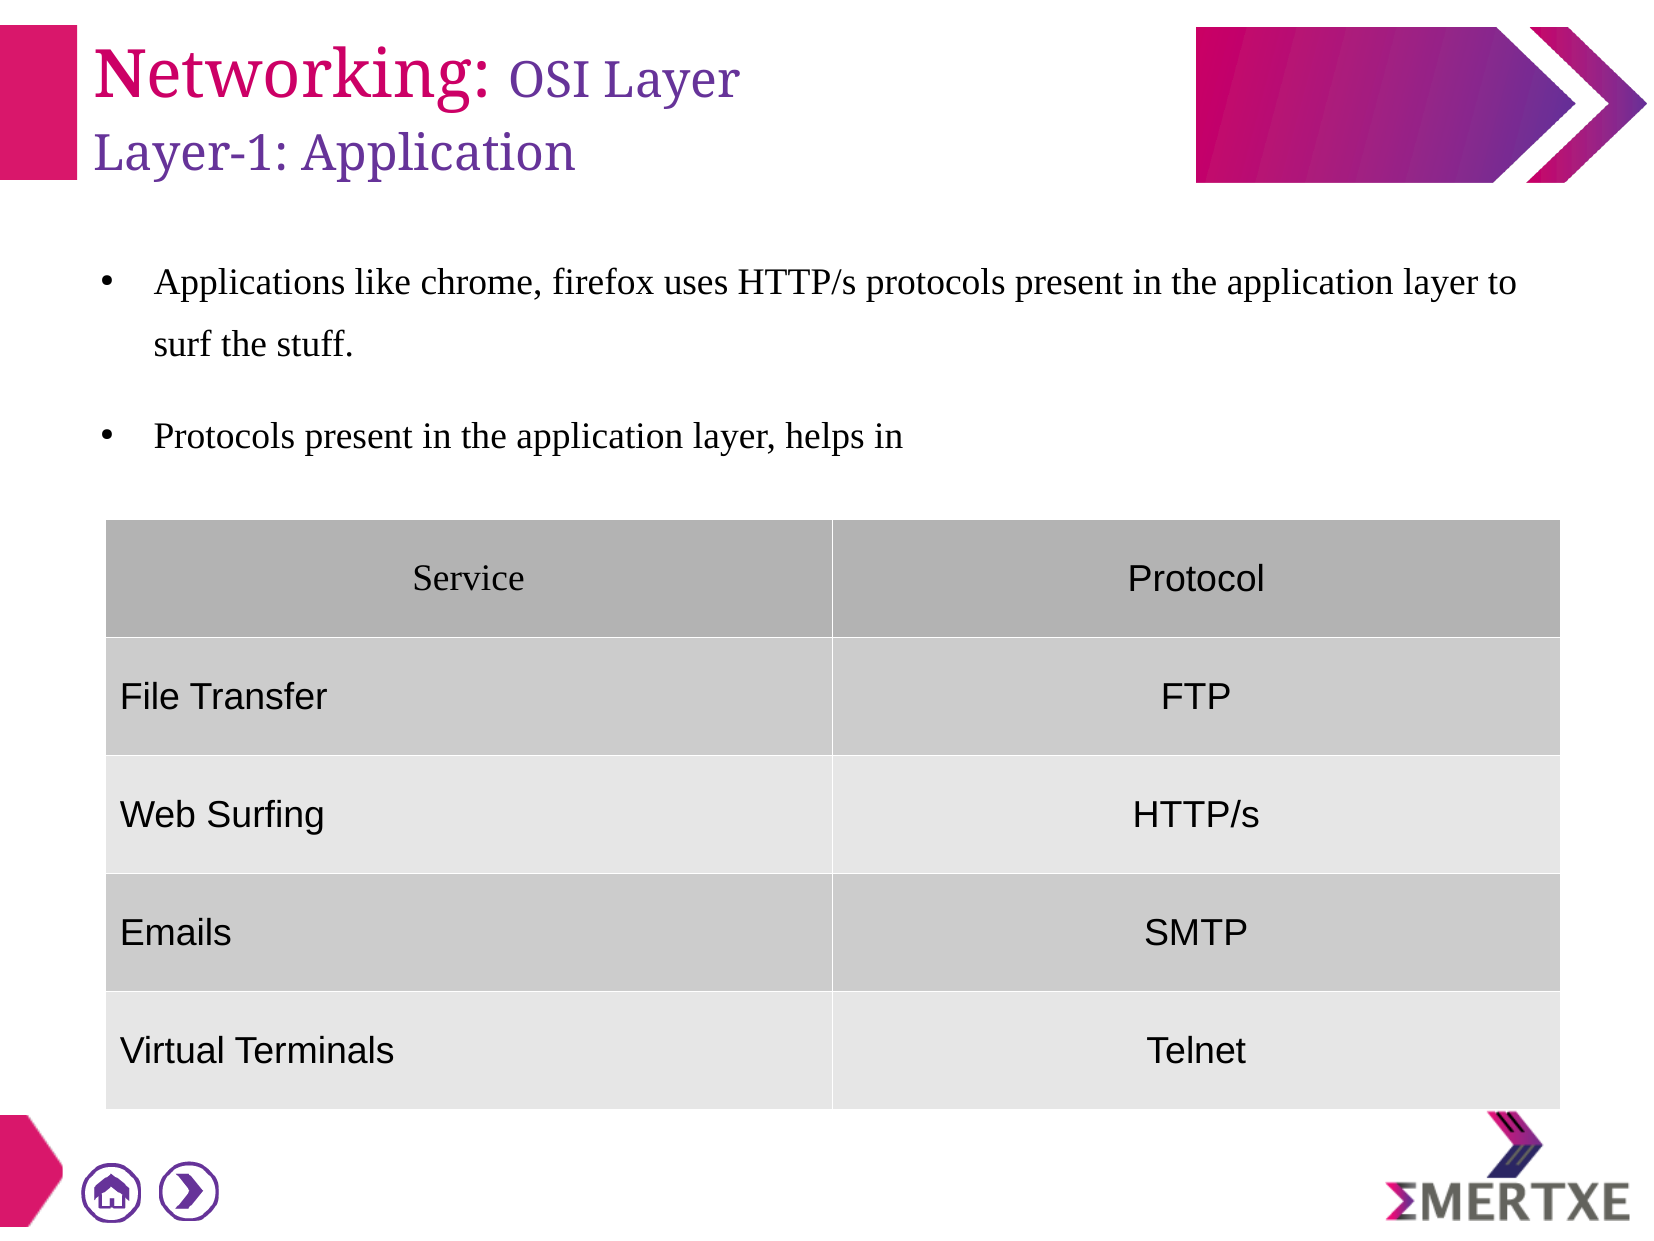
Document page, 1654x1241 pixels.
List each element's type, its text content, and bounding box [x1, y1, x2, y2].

table_cell Telnet [833, 992, 1560, 1109]
list Applications like chrome, firefox uses HTTP/s protocols present in the application layer to surf the stuff. Protocols present in the application layer, helps in [82, 240, 1571, 1094]
table_header Service [106, 520, 832, 637]
table_cell Virtual Terminals [106, 992, 832, 1109]
picture [159, 1161, 219, 1221]
table_cell Web Surfing [106, 756, 832, 873]
picture [1385, 1107, 1631, 1221]
table_cell Emails [106, 874, 832, 991]
title Networking: OSI Layer Layer-1: Application [93, 2, 1571, 210]
table_cell HTTP/s [833, 756, 1560, 873]
table_header Protocol [833, 520, 1560, 637]
table_cell File Transfer [106, 638, 832, 755]
picture [1571, 27, 1647, 183]
table_cell SMTP [833, 874, 1560, 991]
picture [81, 1163, 141, 1223]
table_cell FTP [833, 638, 1560, 755]
